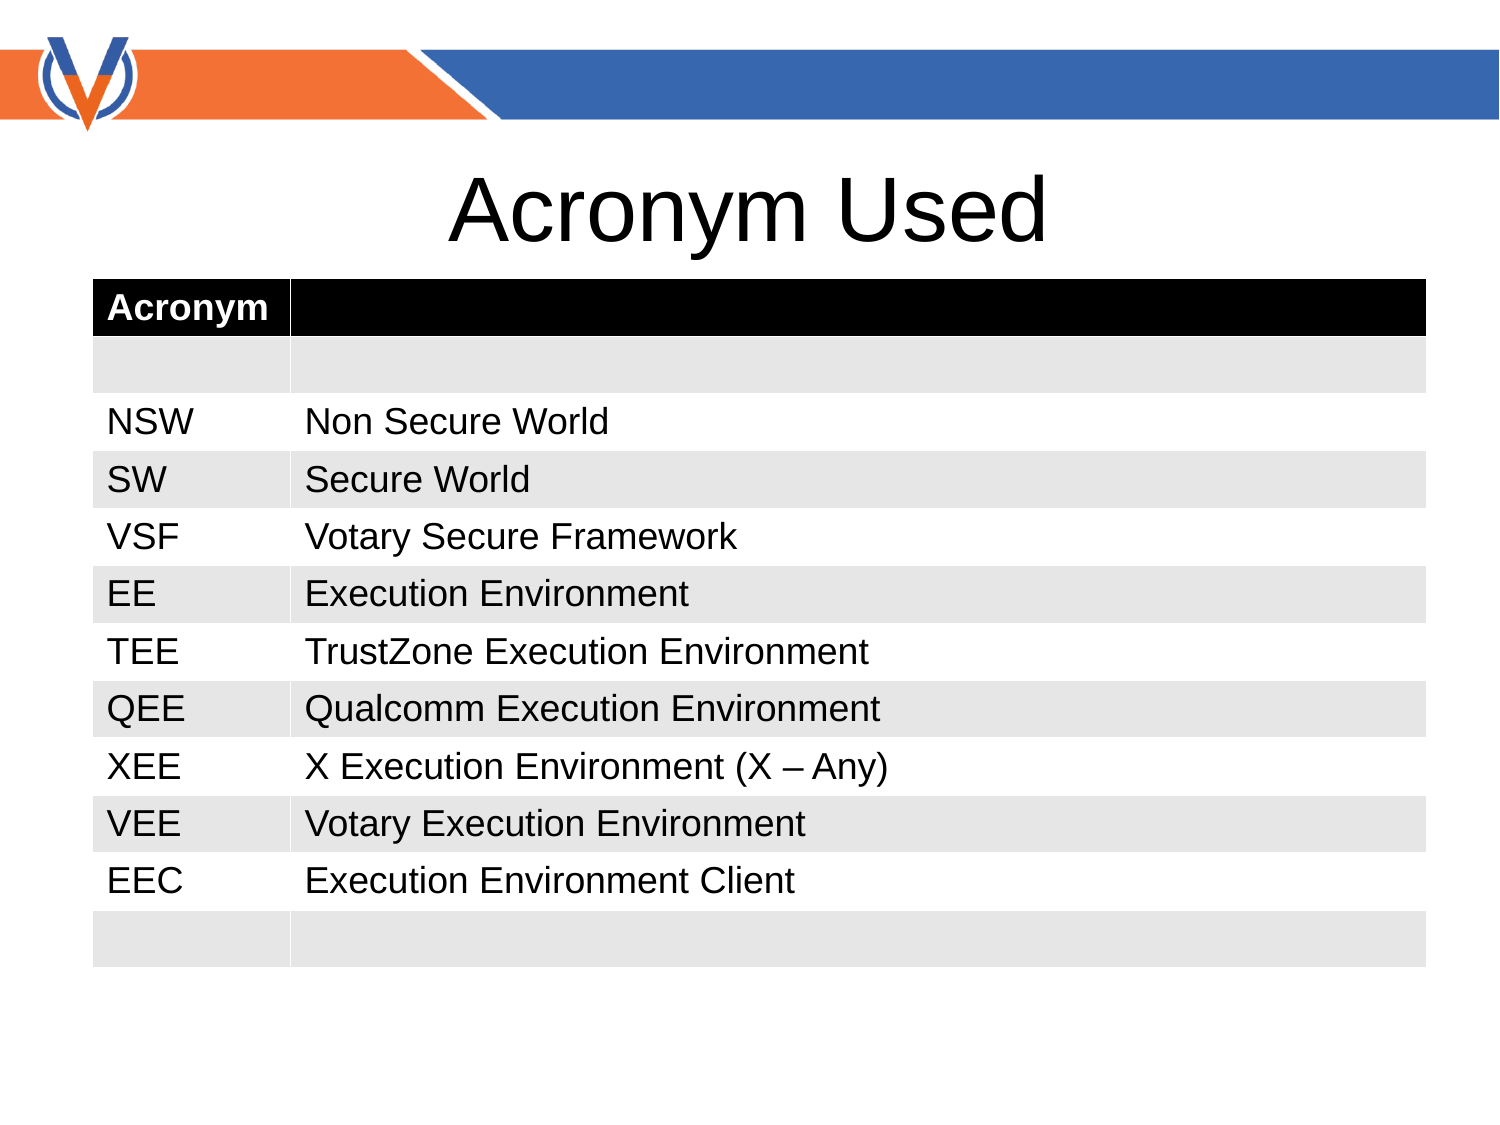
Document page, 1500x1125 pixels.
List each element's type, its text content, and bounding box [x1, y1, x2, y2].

picture [0, 37, 1499, 132]
table_cell Votary Execution Environment [291, 796, 1426, 852]
table_cell Secure World [291, 451, 1426, 508]
table_cell [93, 337, 290, 393]
table_cell EEC [93, 853, 290, 910]
table_cell QEE [93, 681, 290, 737]
table_header Acronym [93, 279, 290, 336]
table_cell XEE [93, 738, 290, 795]
table_cell [93, 911, 290, 967]
table_cell NSW [93, 394, 290, 450]
table_cell Execution Environment Client [291, 853, 1426, 910]
table_cell VEE [93, 796, 290, 852]
table_cell TrustZone Execution Environment [291, 624, 1426, 680]
table_cell [291, 968, 1426, 1024]
table_cell Non Secure World [291, 394, 1426, 450]
table_cell Votary Secure Framework [291, 509, 1426, 565]
table_cell [291, 911, 1426, 967]
table_cell EE [93, 566, 290, 623]
table_cell [93, 968, 290, 1024]
table_cell Execution Environment [291, 566, 1426, 623]
table_cell Qualcomm Execution Environment [291, 681, 1426, 737]
table_header [291, 279, 1426, 336]
table_cell [291, 337, 1426, 393]
table_cell TEE [93, 624, 290, 680]
title Acronym Used [75, 115, 1425, 304]
table_cell VSF [93, 509, 290, 565]
table_cell SW [93, 451, 290, 508]
table_cell X Execution Environment (X – Any) [291, 738, 1426, 795]
